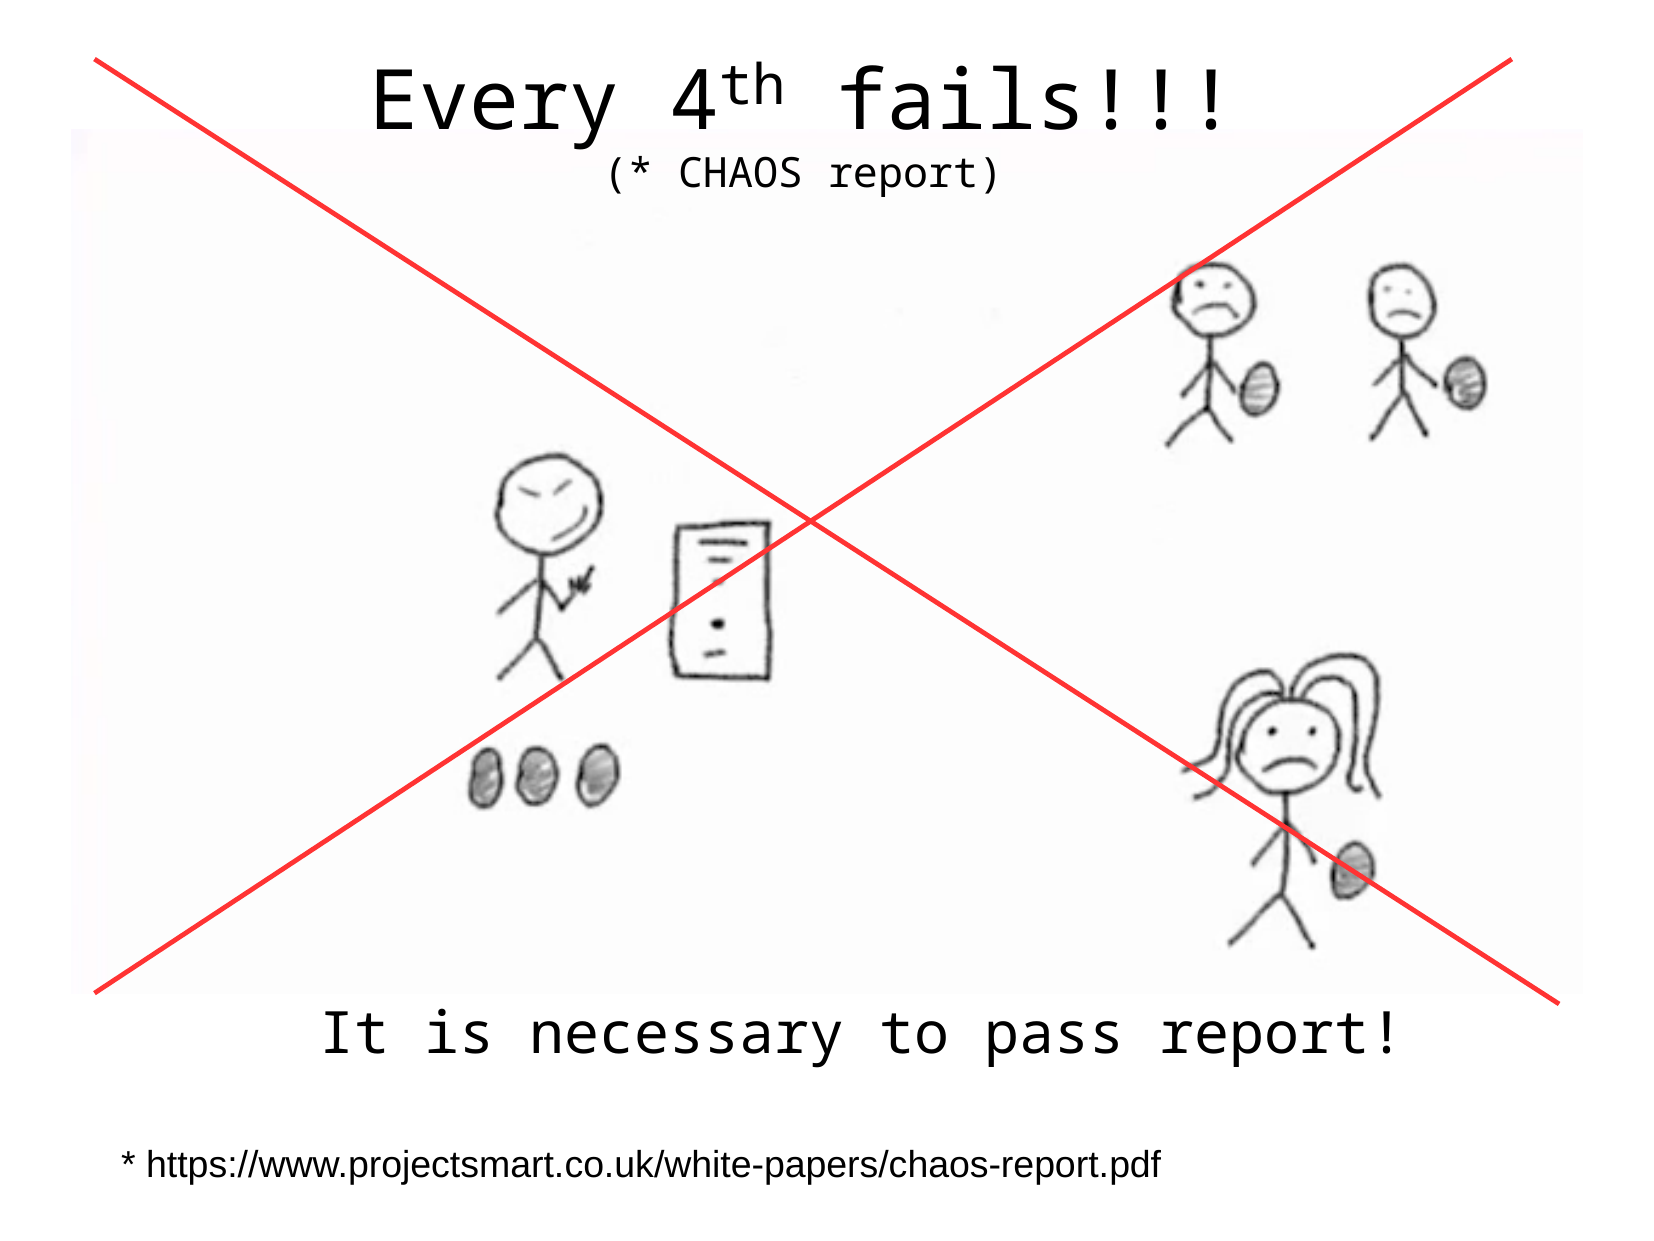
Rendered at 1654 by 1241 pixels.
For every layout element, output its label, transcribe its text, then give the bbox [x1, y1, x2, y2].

picture [358, 225, 1254, 517]
picture [817, 129, 1583, 994]
picture [71, 225, 805, 994]
picture [100, 525, 1537, 994]
text_box * https://www.projectsmart.co.uk/white-papers/chaos-report.pdf [106, 1136, 1418, 1193]
title Every 4th fails!!! (* CHAOS report) [59, 17, 1548, 225]
title It is necessary to pass report! [118, 926, 1607, 1134]
